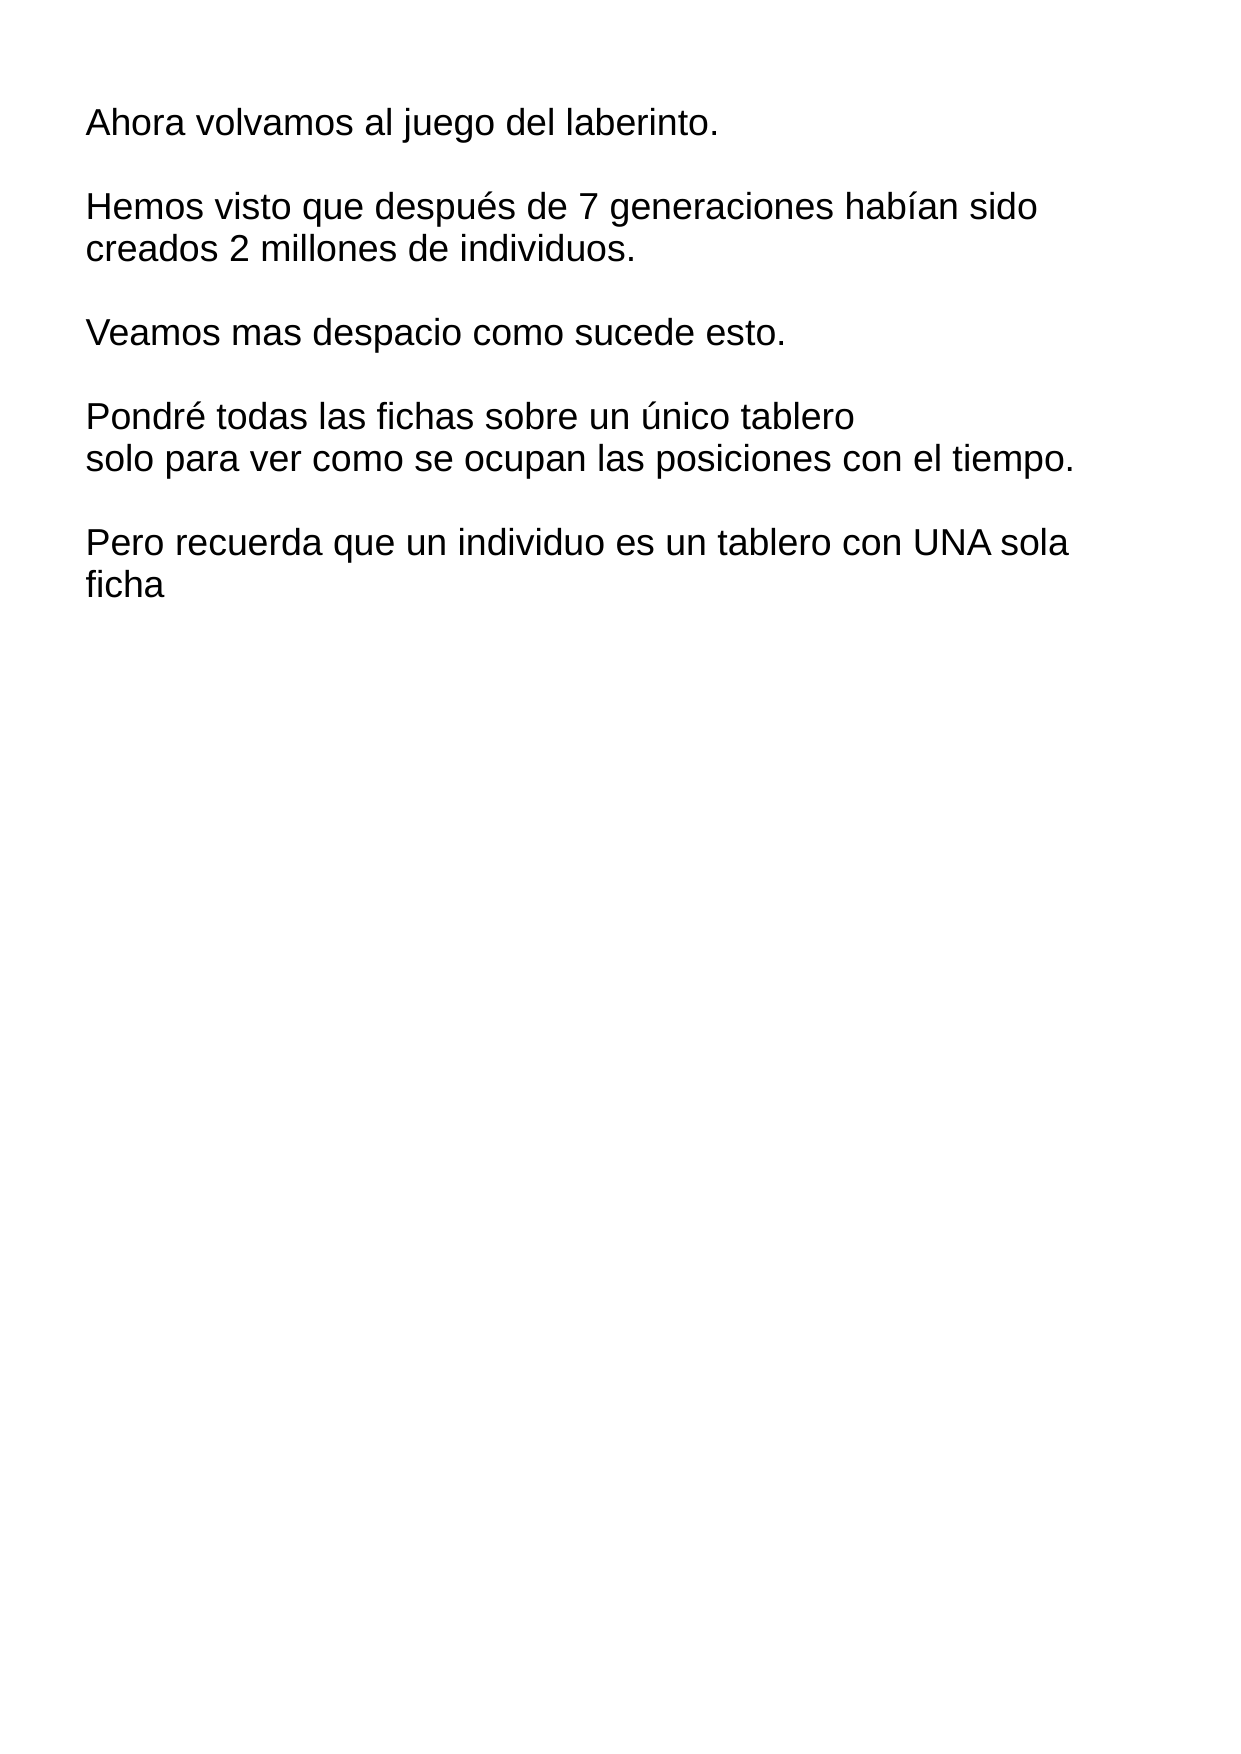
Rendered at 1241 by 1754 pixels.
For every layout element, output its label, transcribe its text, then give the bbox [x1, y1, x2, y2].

text_box Ahora volvamos al juego del laberinto. Hemos visto que después de 7 generaciones habían sido creados 2 millones de individuos. Veamos mas despacio como sucede esto. Pondré todas las fichas sobre un único tablero solo para ver como se ocupan las posiciones con el tiempo. Pero recuerda que un individuo es un tablero con UNA sola ficha [70, 94, 1146, 698]
